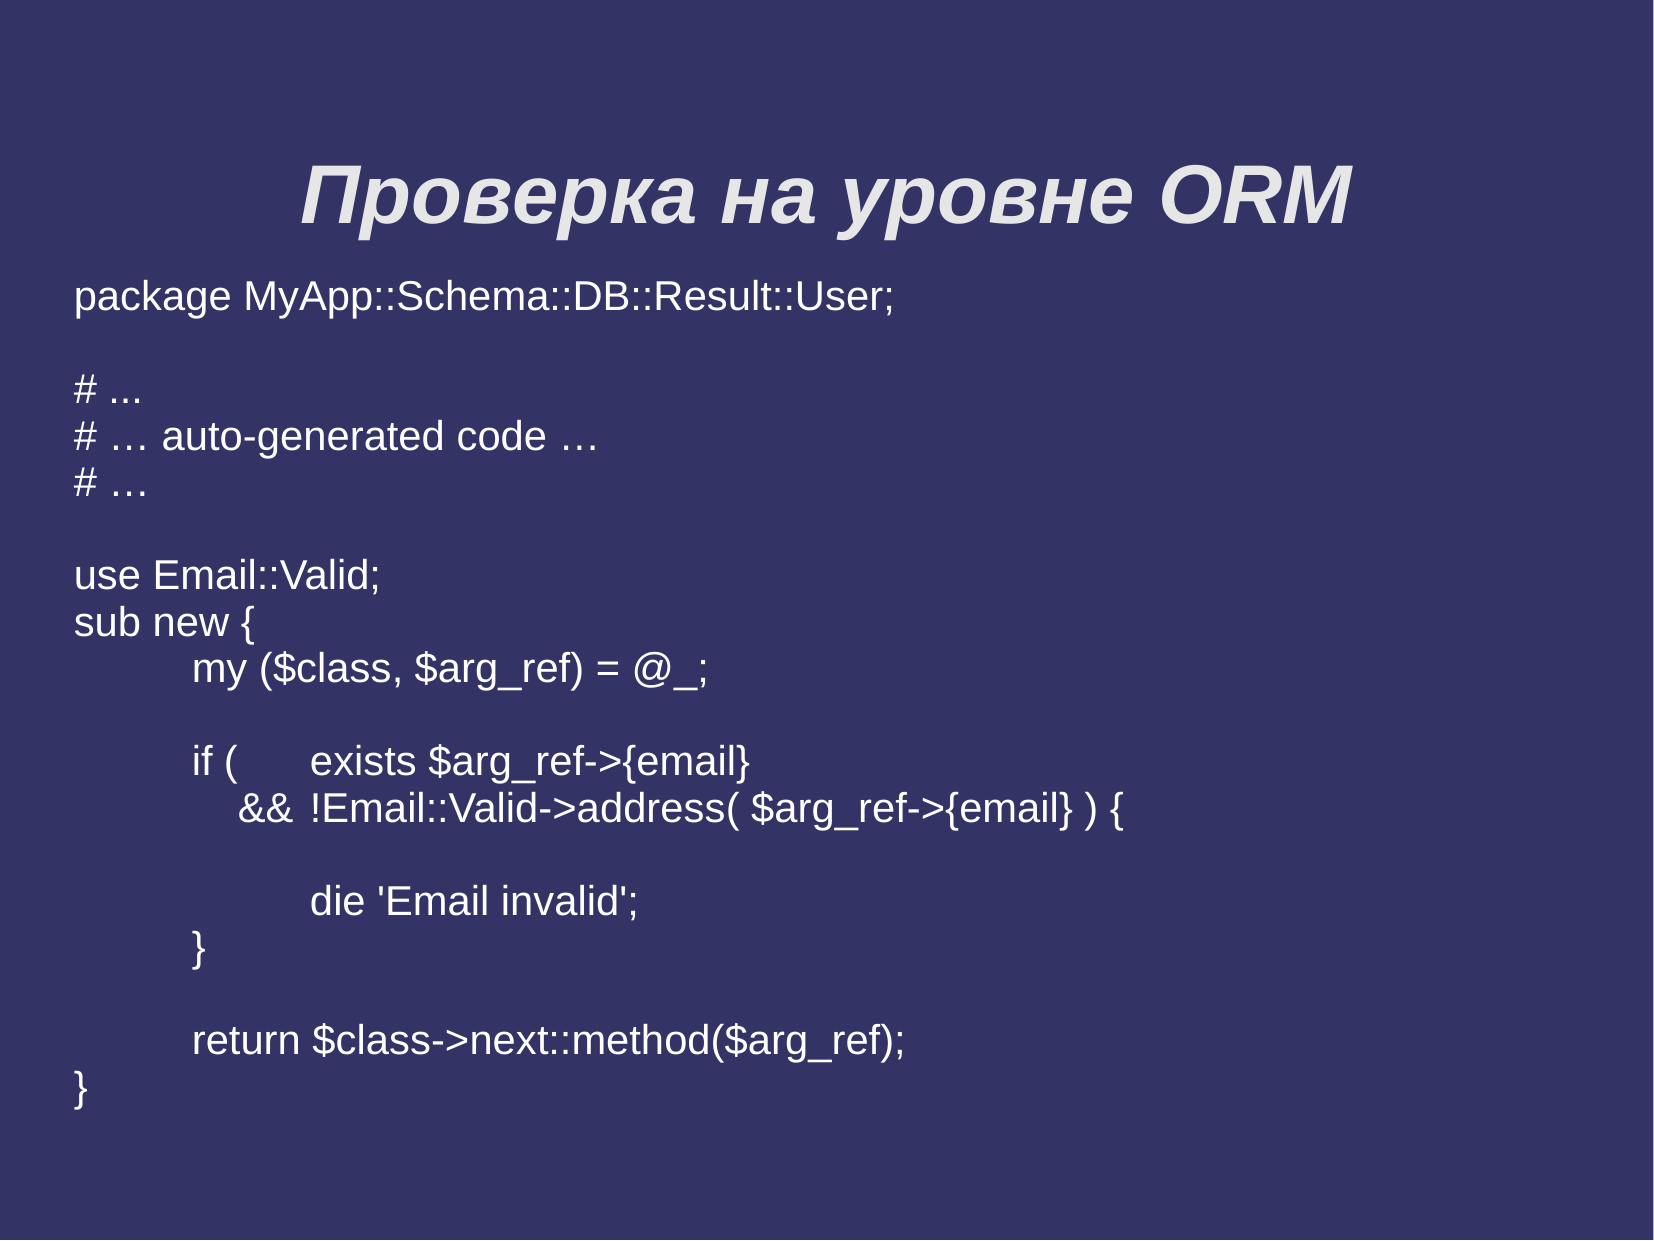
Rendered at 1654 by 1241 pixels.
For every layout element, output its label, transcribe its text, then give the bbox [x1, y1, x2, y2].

title Проверка на уровне ORM [118, 90, 1536, 265]
text_box package MyApp::Schema::DB::Result::User; # ... # … auto-generated code … # … use Email::Valid; sub new { my ($class, $arg_ref) = @_; if ( exists $arg_ref->{email} && !Email::Valid->address( $arg_ref->{email} ) { die 'Email invalid'; } return $class->next::method($arg_ref); } [59, 265, 1595, 1123]
